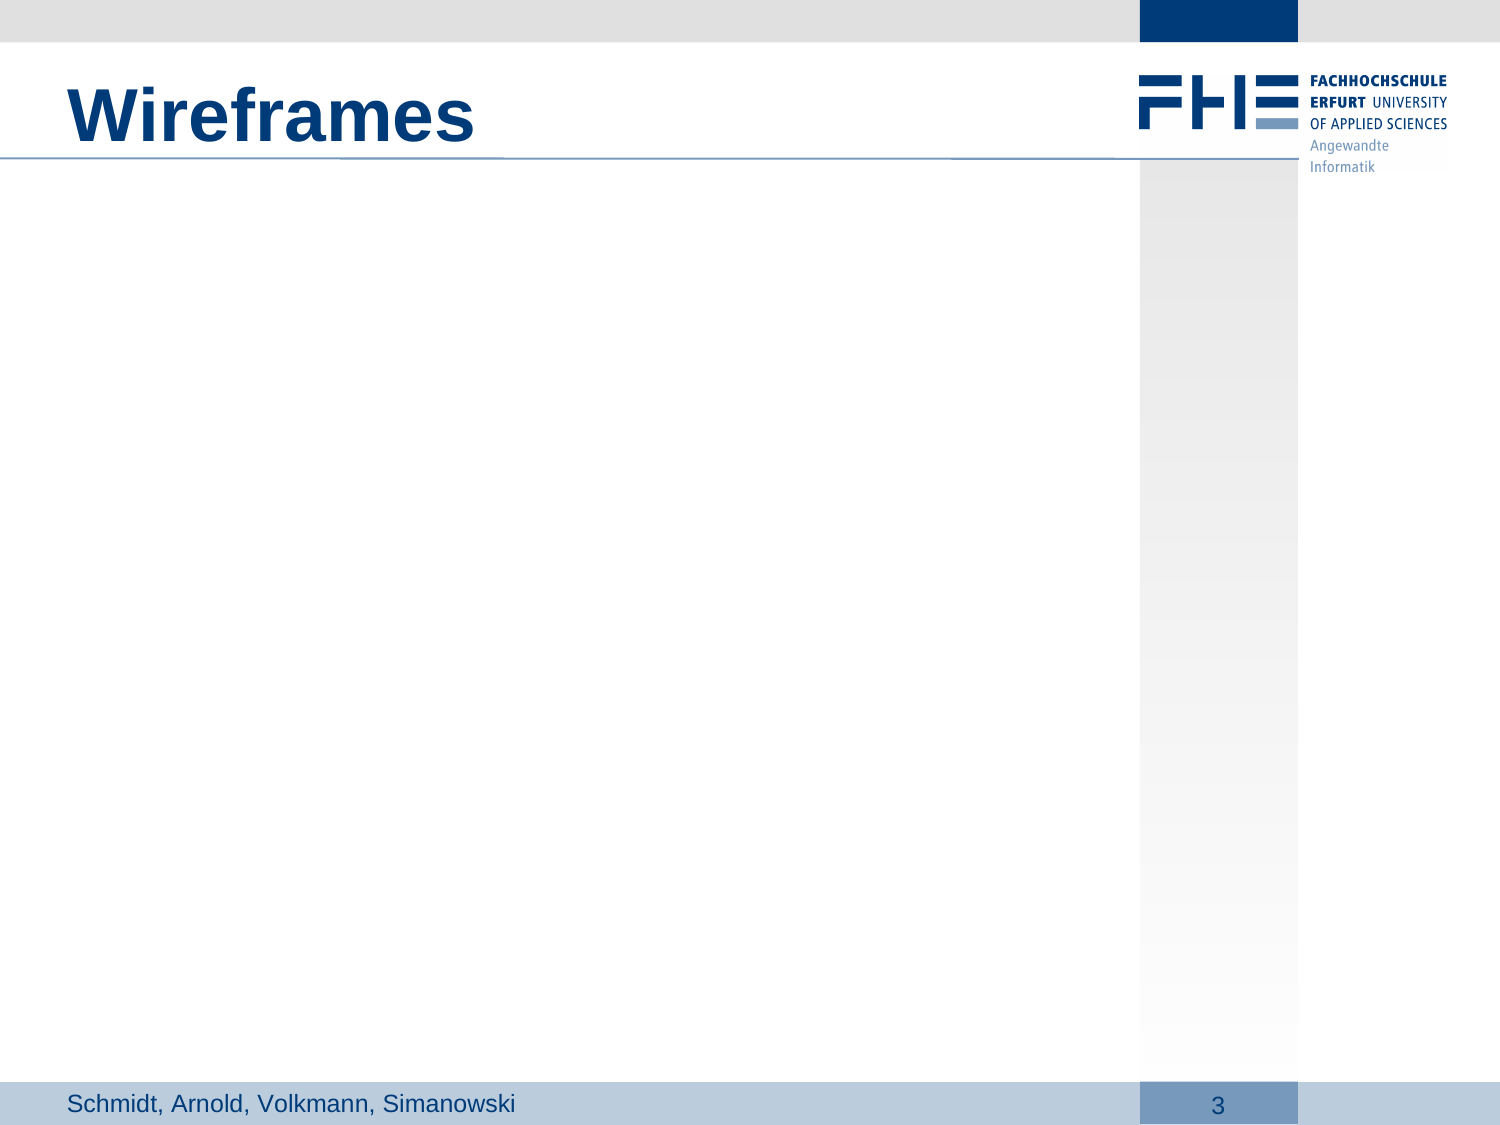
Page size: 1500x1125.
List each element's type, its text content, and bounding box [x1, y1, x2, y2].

title Wireframes [53, 58, 1140, 142]
picture [1139, 75, 1447, 172]
